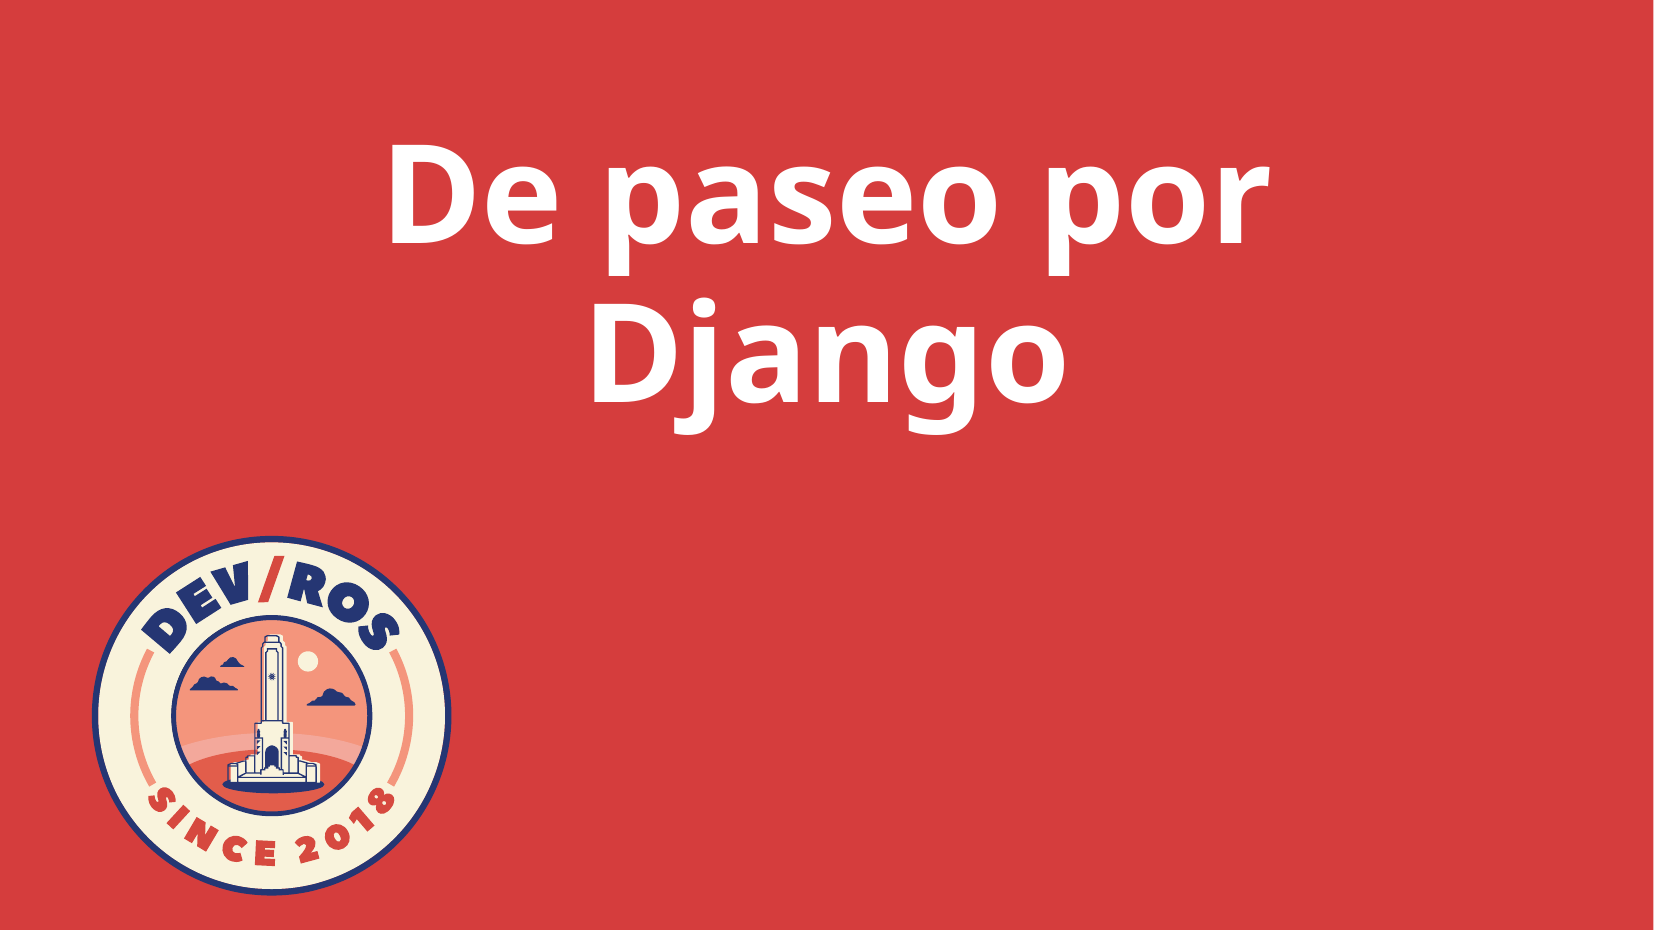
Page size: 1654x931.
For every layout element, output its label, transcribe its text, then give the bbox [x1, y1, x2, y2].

picture [35, 479, 508, 931]
title De paseo por Django [165, 70, 1489, 480]
